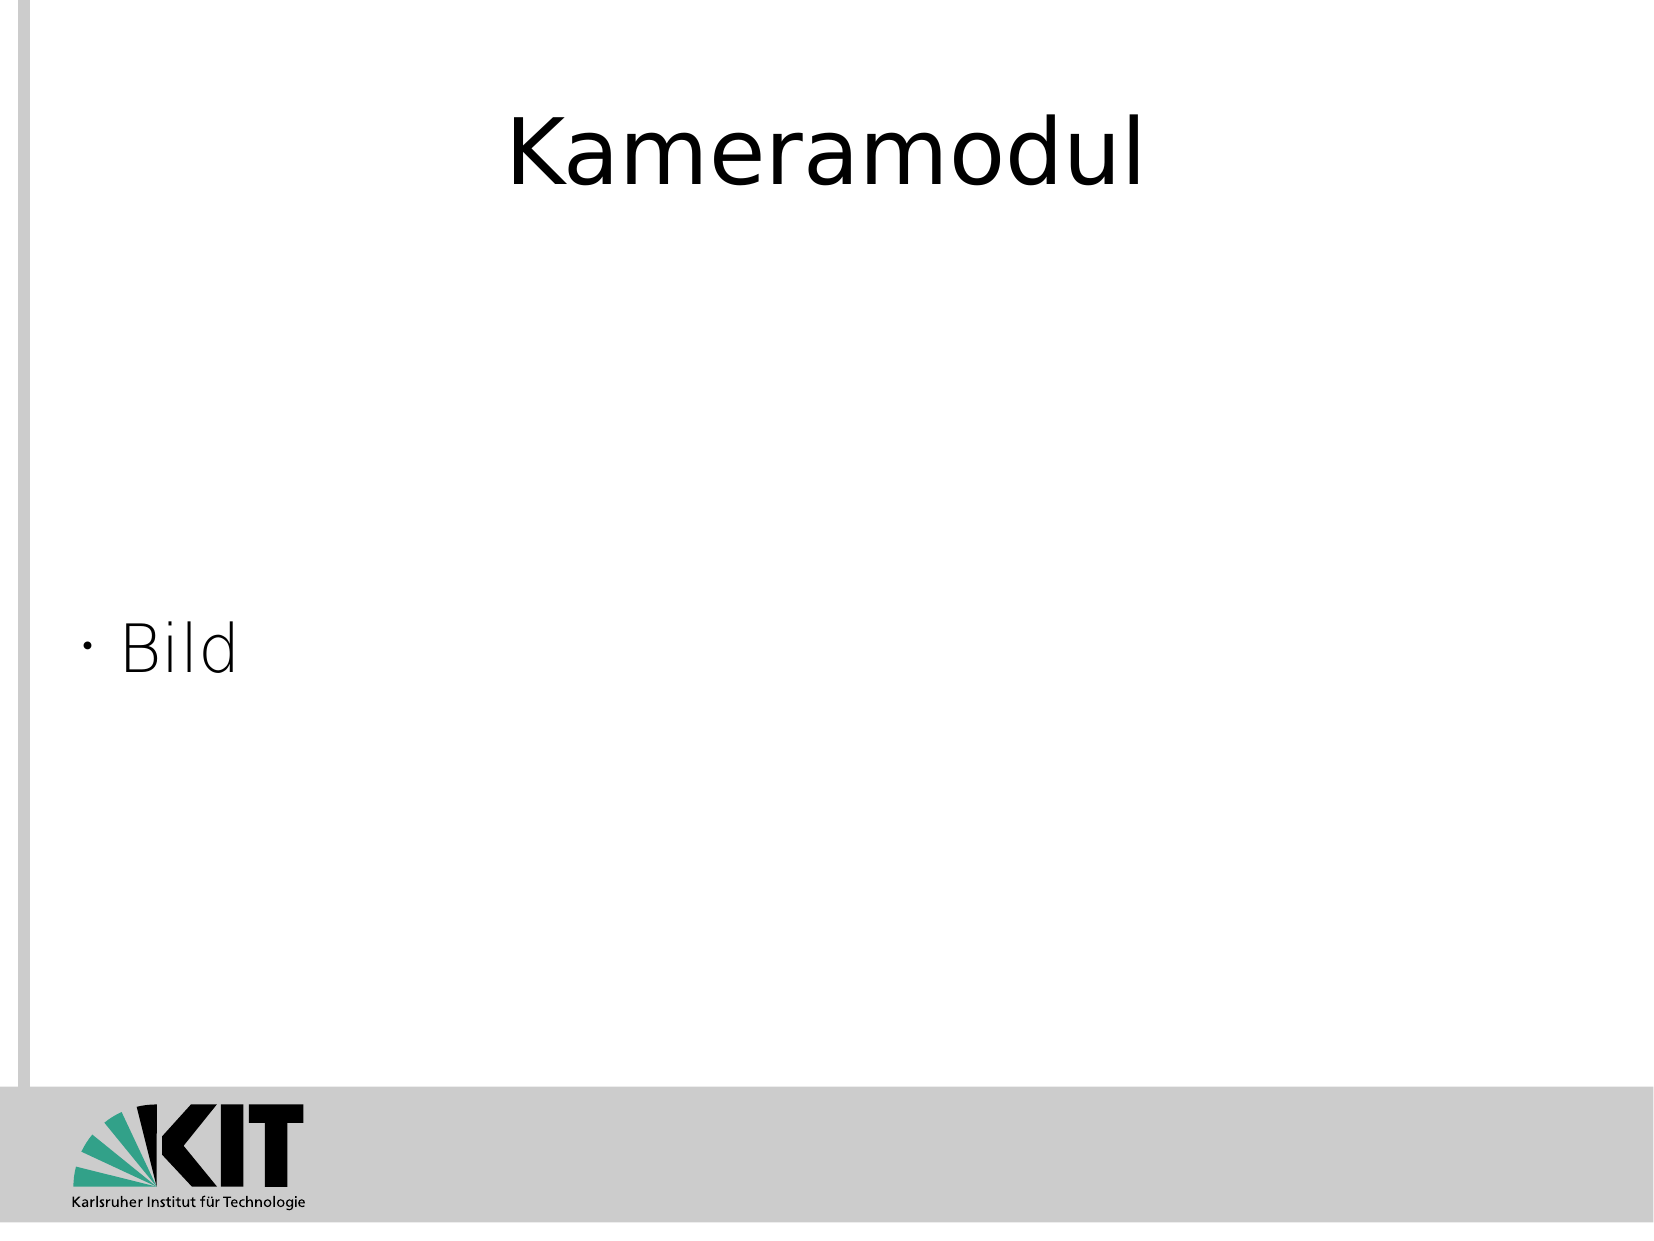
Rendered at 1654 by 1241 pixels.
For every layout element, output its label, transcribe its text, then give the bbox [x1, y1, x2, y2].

subtitle Bild [82, 290, 1571, 1010]
title Kameramodul [82, 49, 1571, 257]
picture [70, 1098, 308, 1217]
text_box [0, 1086, 1654, 1223]
